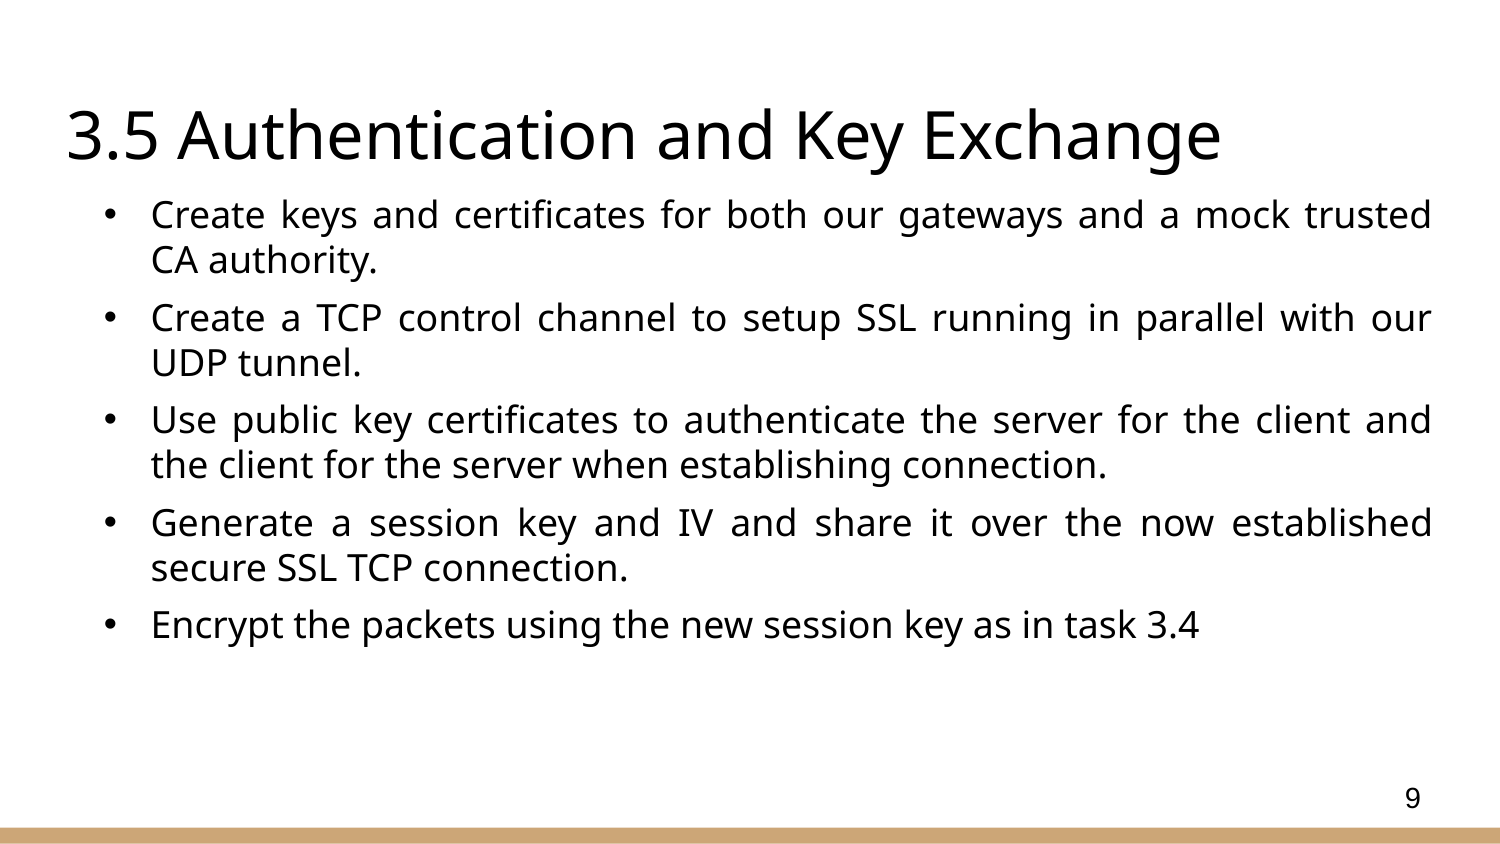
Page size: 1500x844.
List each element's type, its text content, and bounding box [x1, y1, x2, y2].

title 3.5 Authentication and Key Exchange [51, 51, 1449, 176]
list Create keys and certificates for both our gateways and a mock trusted CA authority. Create a TCP control channel to setup SSL running in parallel with our UDP tunnel. Use public key certificates to authenticate the server for the client and the client for the server when establishing connection. Generate a session key and IV and share it over the now established secure SSL TCP connection. Encrypt the packets using the new session key as in task 3.4 [51, 176, 1449, 727]
slide_number <number> [1389, 764, 1480, 830]
